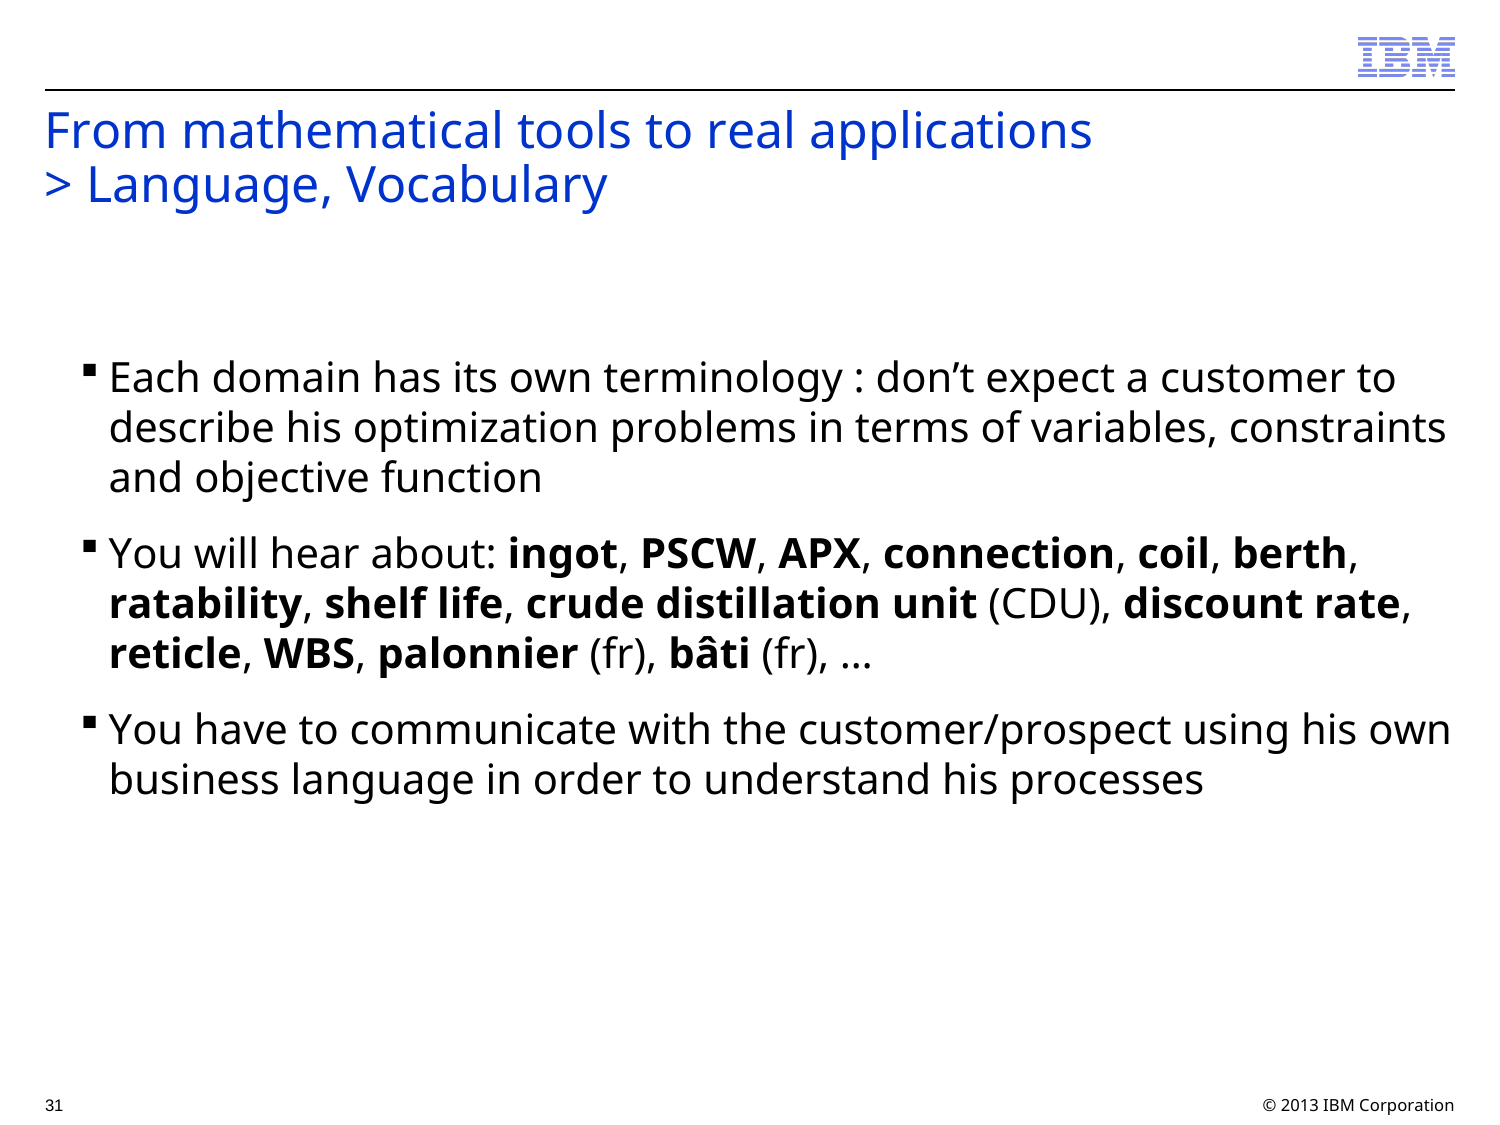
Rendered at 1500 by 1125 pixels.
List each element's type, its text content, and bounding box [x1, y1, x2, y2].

title From mathematical tools to real applications > Language, Vocabulary [29, 97, 1455, 279]
picture [1358, 37, 1455, 77]
text_box Each domain has its own terminology : don’t expect a customer to describe his optimization problems in terms of variables, constraints and objective function You will hear about: ingot, PSCW, APX, connection, coil, berth, ratability, shelf life, crude distillation unit (CDU), discount rate, reticle, WBS, palonnier (fr), bâti (fr), … You have to communicate with the customer/prospect using his own business language in order to understand his processes [65, 342, 1491, 1035]
list [29, 307, 1455, 1000]
